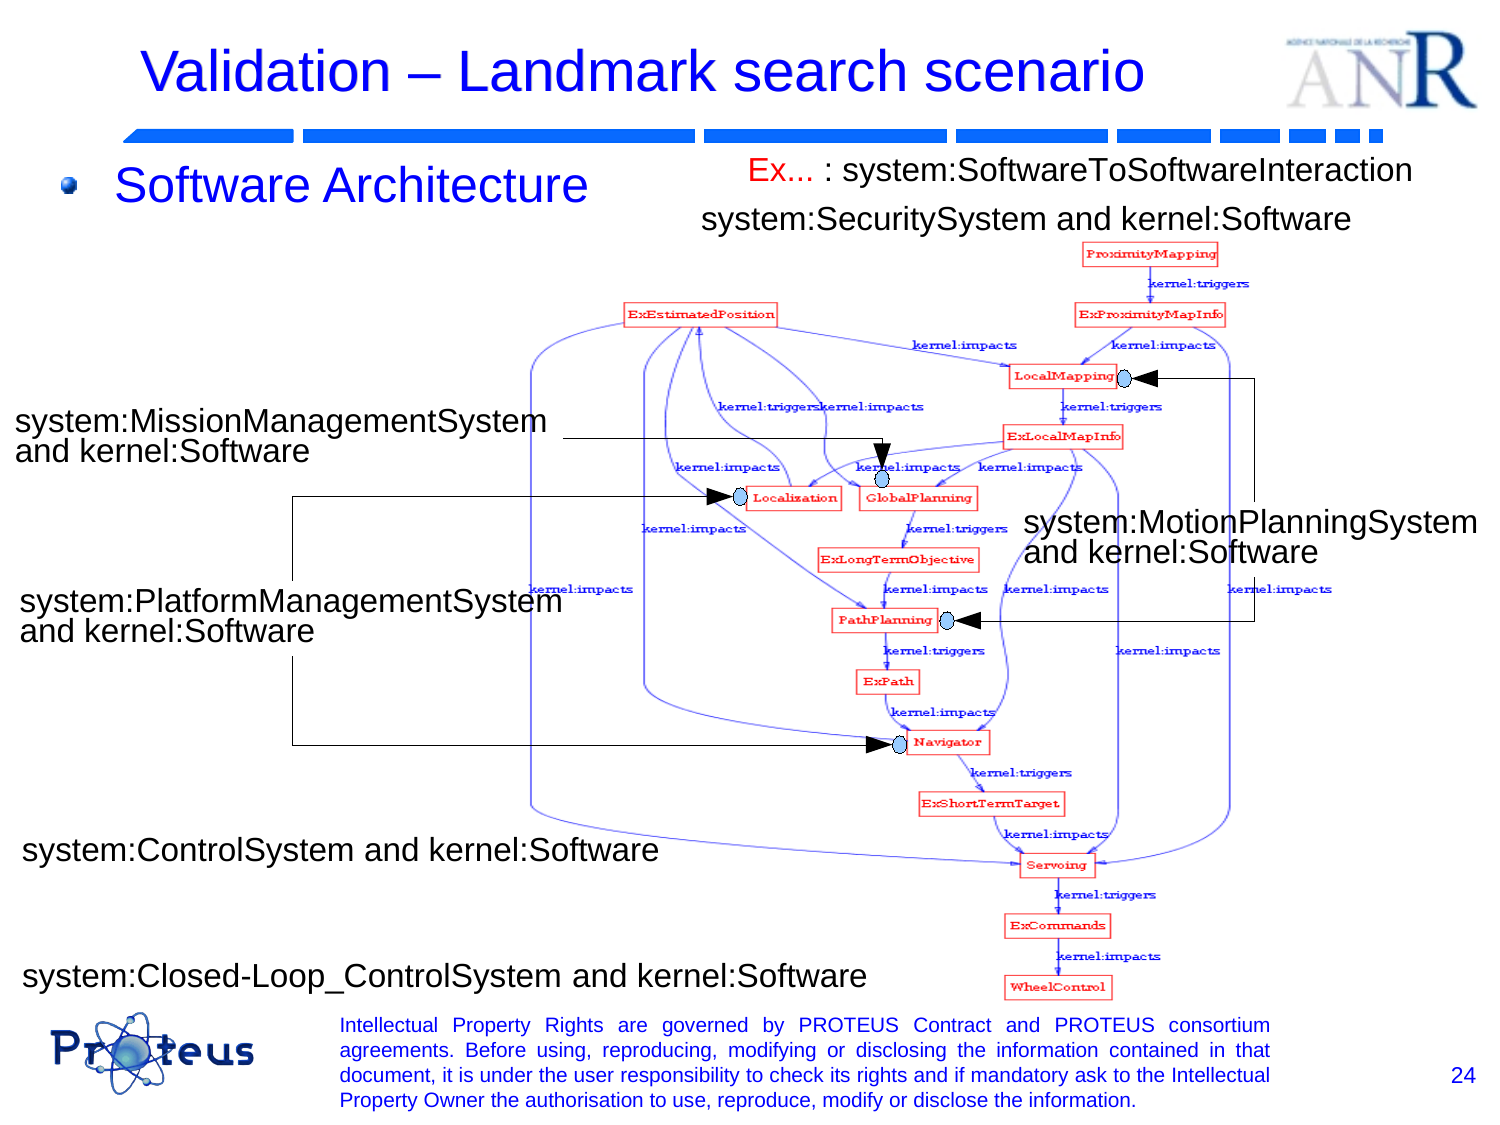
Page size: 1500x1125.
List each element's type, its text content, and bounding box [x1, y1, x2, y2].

picture [35, 1003, 272, 1101]
text_box system:Closed-Loop_ControlSystem and kernel:Software [7, 956, 883, 1002]
text_box [874, 470, 890, 488]
text_box system:MotionPlanningSystem and kernel:Software [1008, 502, 1500, 578]
text_box system:MissionManagementSystem and kernel:Software [0, 400, 564, 477]
text_box system:PlatformManagementSystem and kernel:Software [4, 580, 579, 657]
title Validation – Landmark search scenario [23, 11, 1264, 130]
text_box [733, 487, 748, 506]
picture [1281, 27, 1484, 115]
text_box [892, 735, 907, 754]
text_box [1117, 369, 1132, 388]
text_box system:SecuritySystem and kernel:Software [686, 198, 1368, 244]
text_box [939, 611, 955, 630]
text_box system:ControlSystem and kernel:Software [7, 830, 676, 876]
text_box Ex... : system:SoftwareToSoftwareInteraction [732, 150, 1429, 196]
picture [506, 229, 1373, 1011]
list Software Architecture [43, 157, 765, 214]
